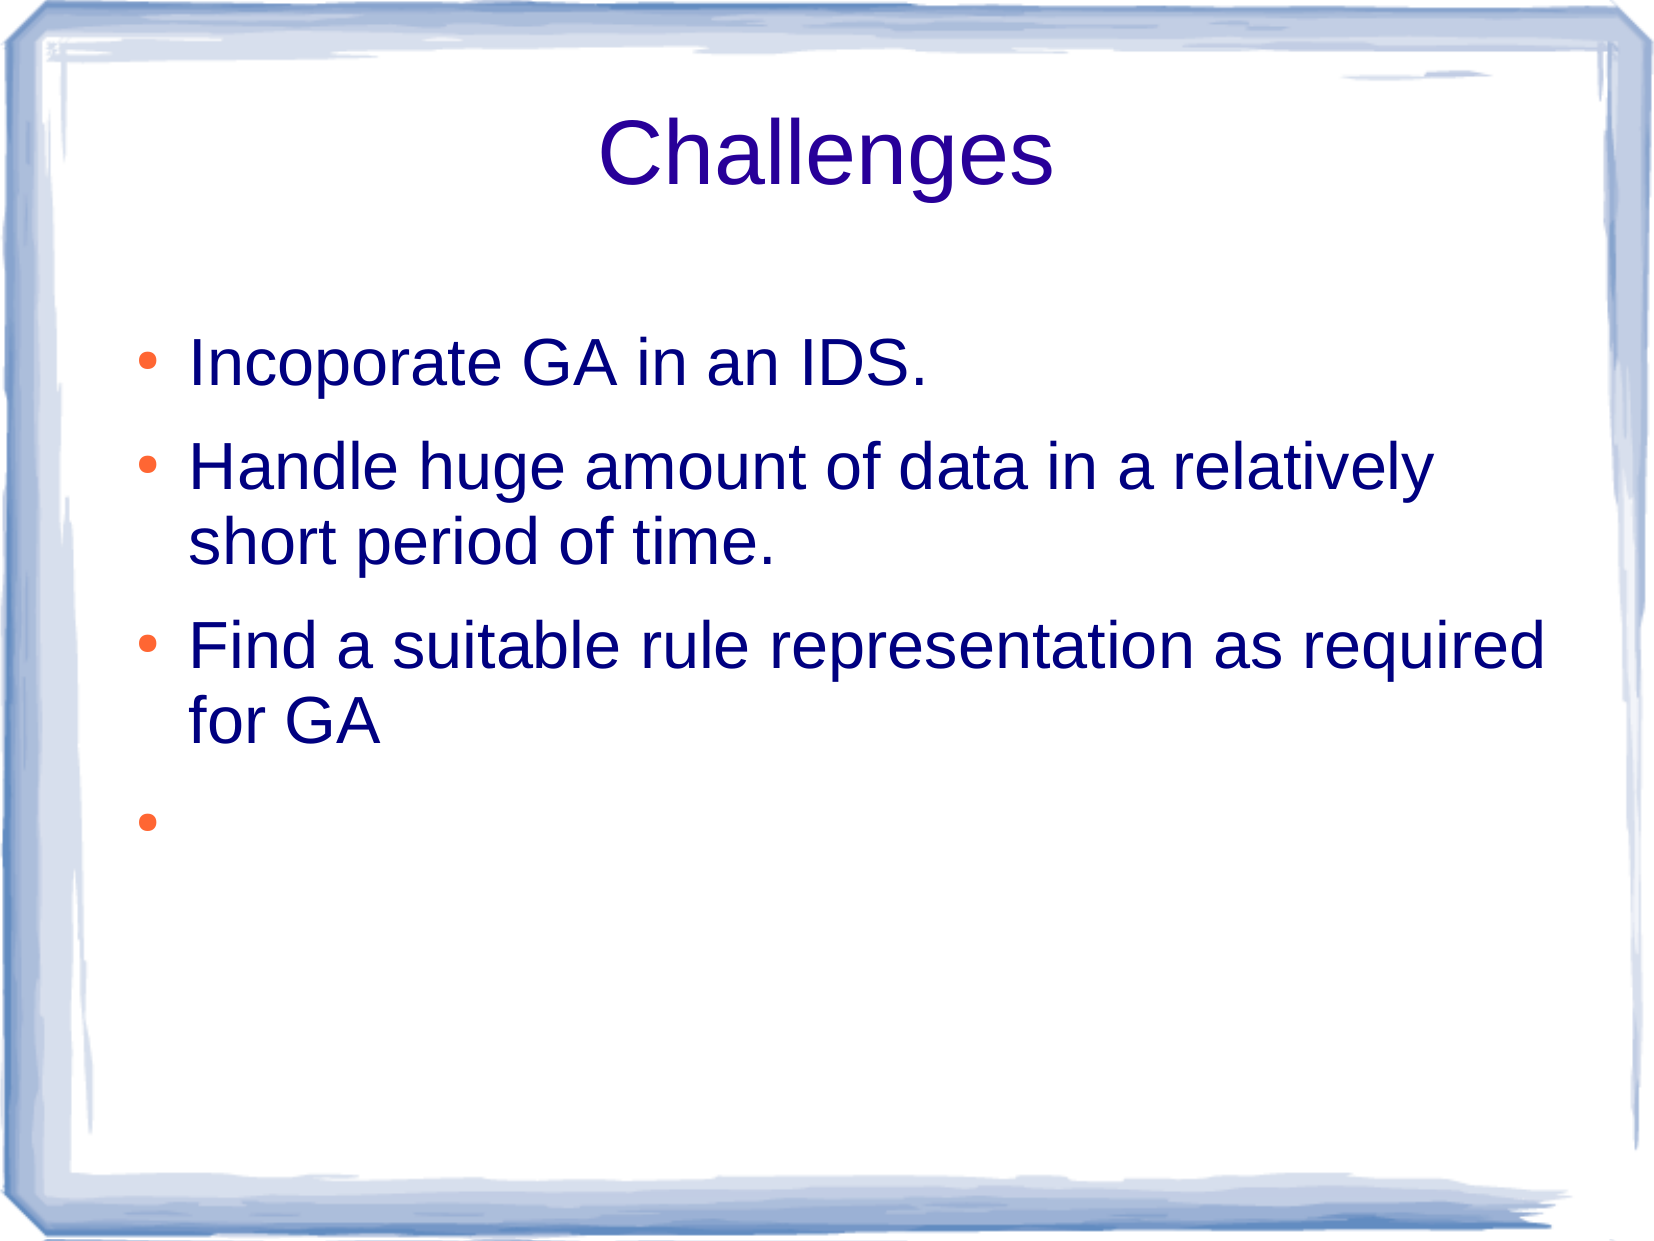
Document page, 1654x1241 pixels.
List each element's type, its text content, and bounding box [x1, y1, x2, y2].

title Challenges [82, 56, 1571, 250]
picture [0, 0, 1654, 1241]
list Incoporate GA in an IDS. Handle huge amount of data in a relatively short period of time. Find a suitable rule representation as required for GA [118, 324, 1571, 1129]
